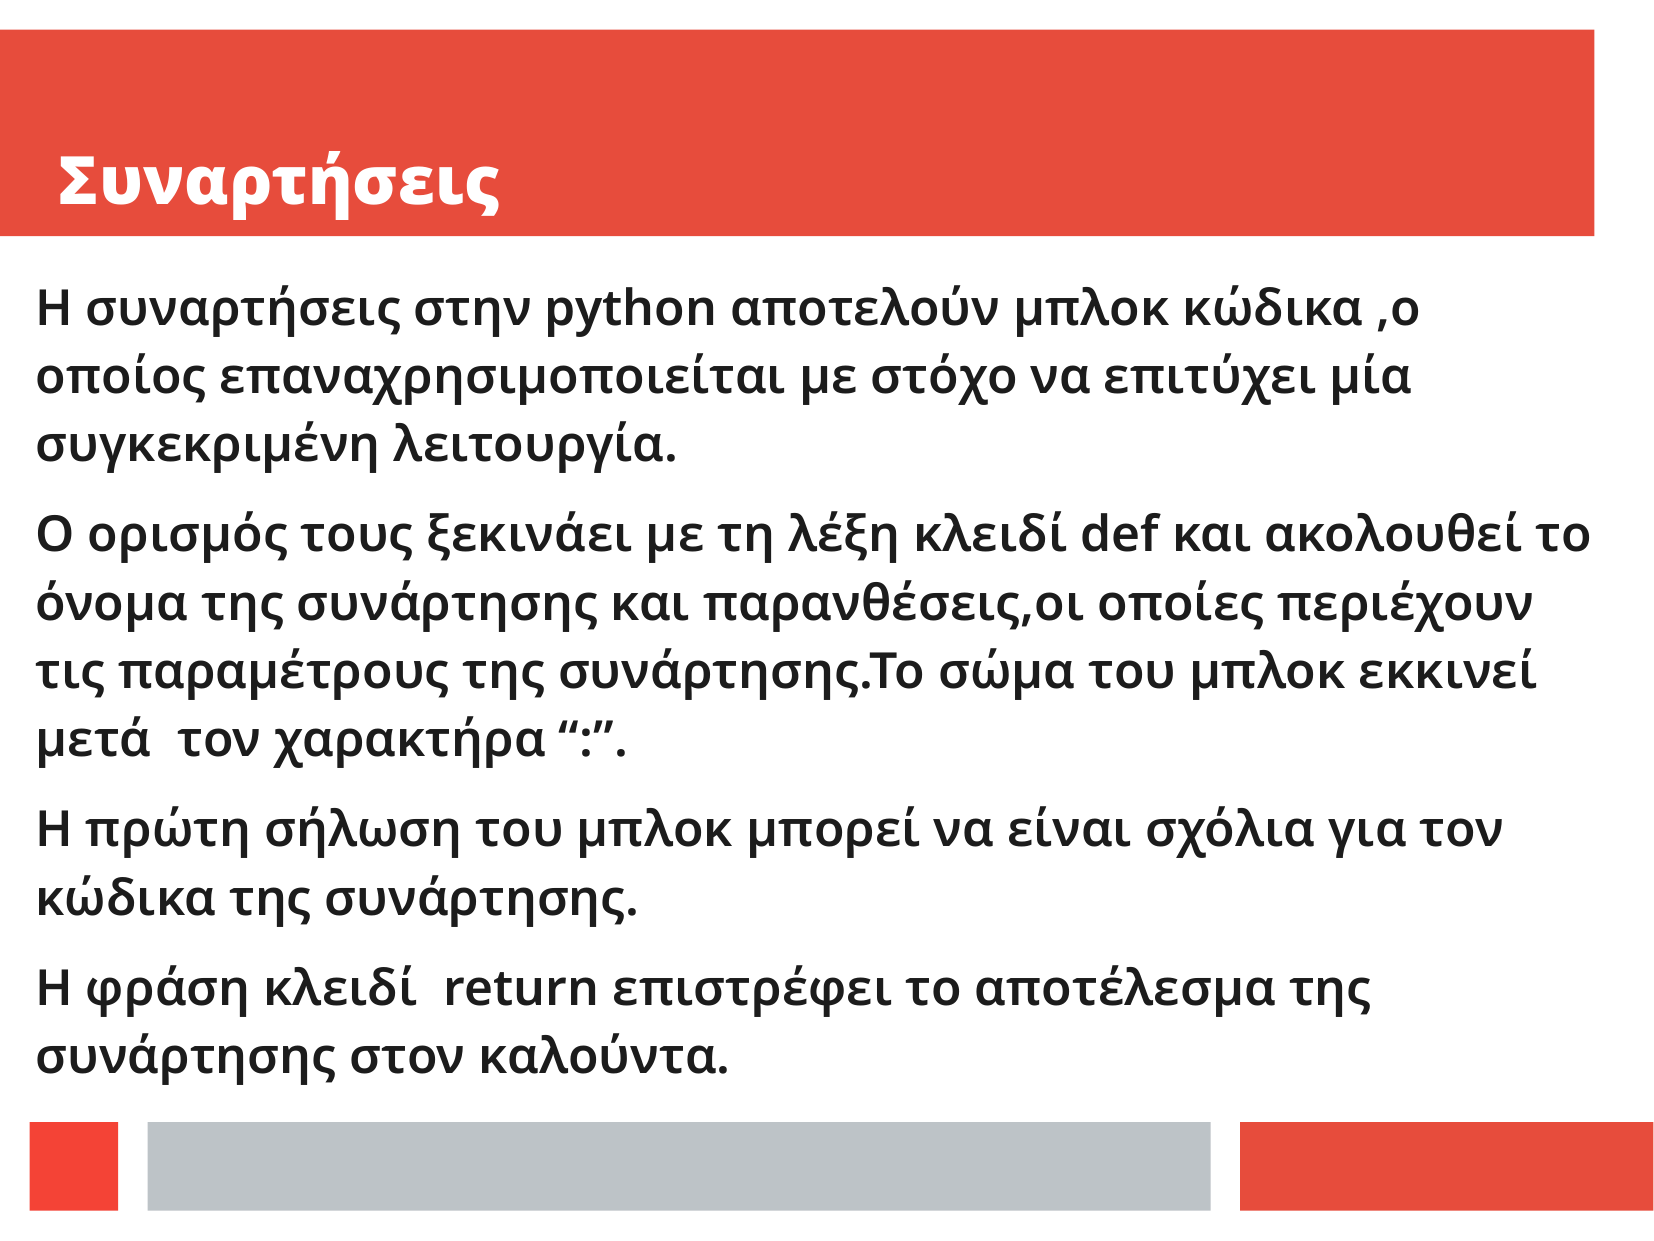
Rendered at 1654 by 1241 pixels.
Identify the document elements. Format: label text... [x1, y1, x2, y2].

list H συναρτήσεις στην python αποτελούν μπλοκ κώδικα ,ο οποίος επαναχρησιμοποιείται με στόχο να επιτύχει μία συγκεκριμένη λειτουργία. Ο ορισμός τους ξεκινάει με τη λέξη κλειδί def και ακολουθεί το όνομα της συνάρτησης και παρανθέσεις,οι οποίες περιέχουν τις παραμέτρους της συνάρτησης.Το σώμα του μπλοκ εκκινεί μετά τον χαρακτήρα “:”. Η πρώτη σήλωση του μπλοκ μπορεί να είναι σχόλια για τον κώδικα της συνάρτησης. Η φράση κλειδί return επιστρέφει το αποτέλεσμα της συνάρτησης στον καλούντα. [35, 271, 1607, 1093]
title Συναρτήσεις [59, 76, 1595, 225]
